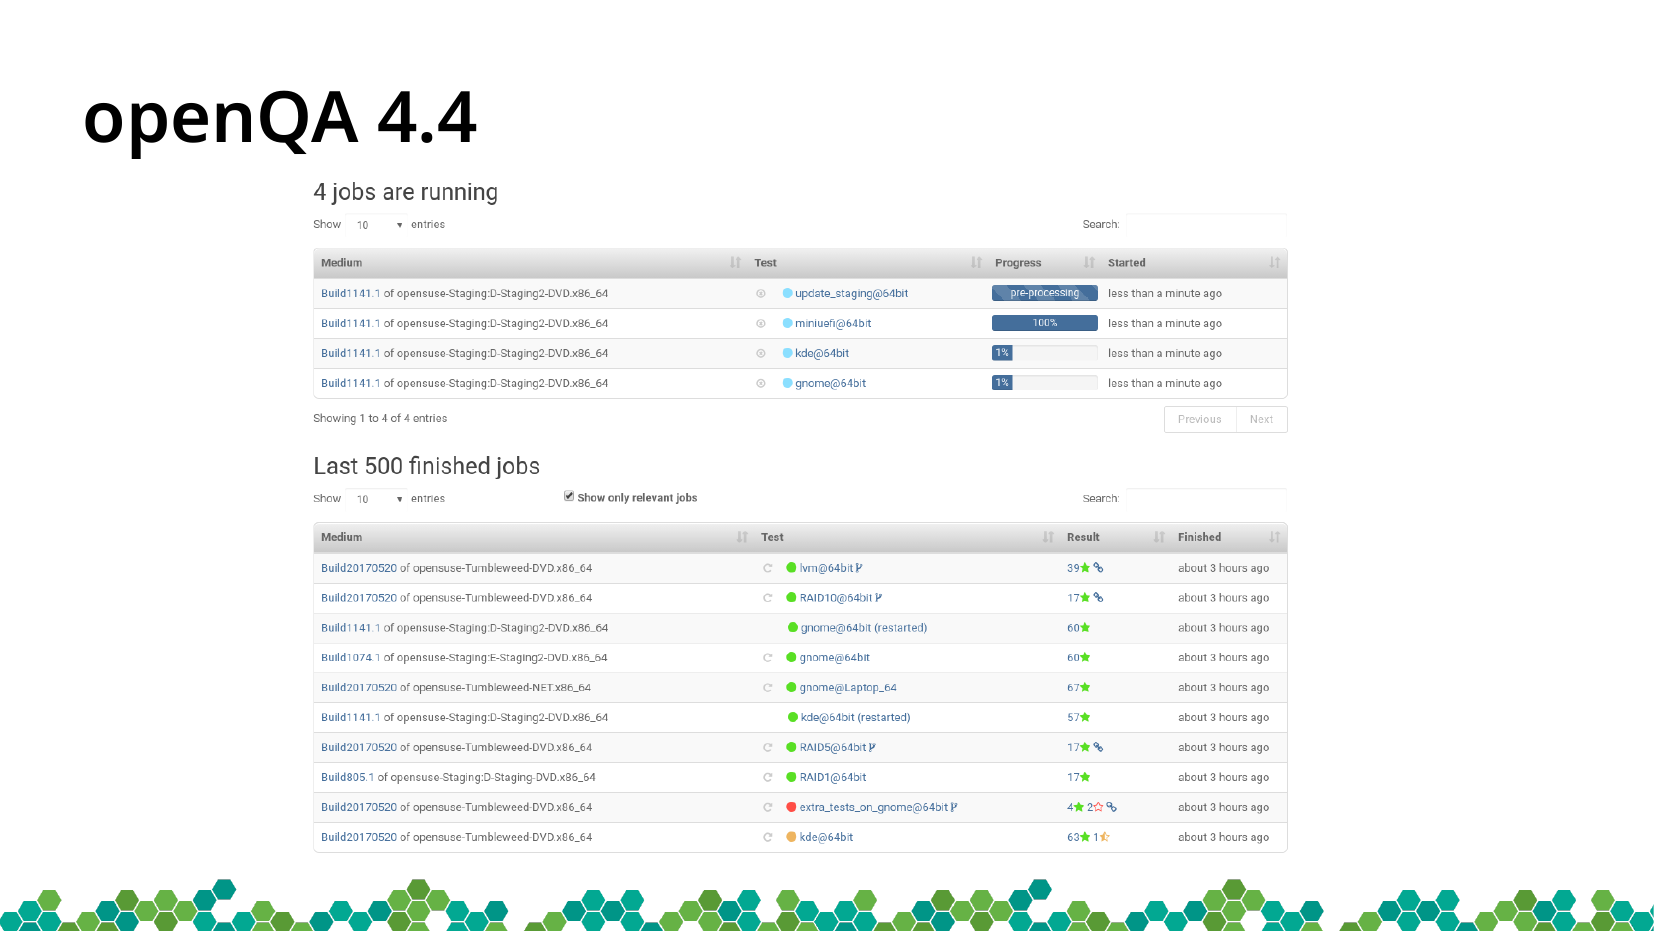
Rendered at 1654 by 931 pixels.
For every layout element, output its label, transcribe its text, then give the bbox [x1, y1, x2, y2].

picture [308, 178, 1295, 855]
title openQA 4.4 [82, 37, 1571, 193]
picture [0, 871, 1654, 931]
